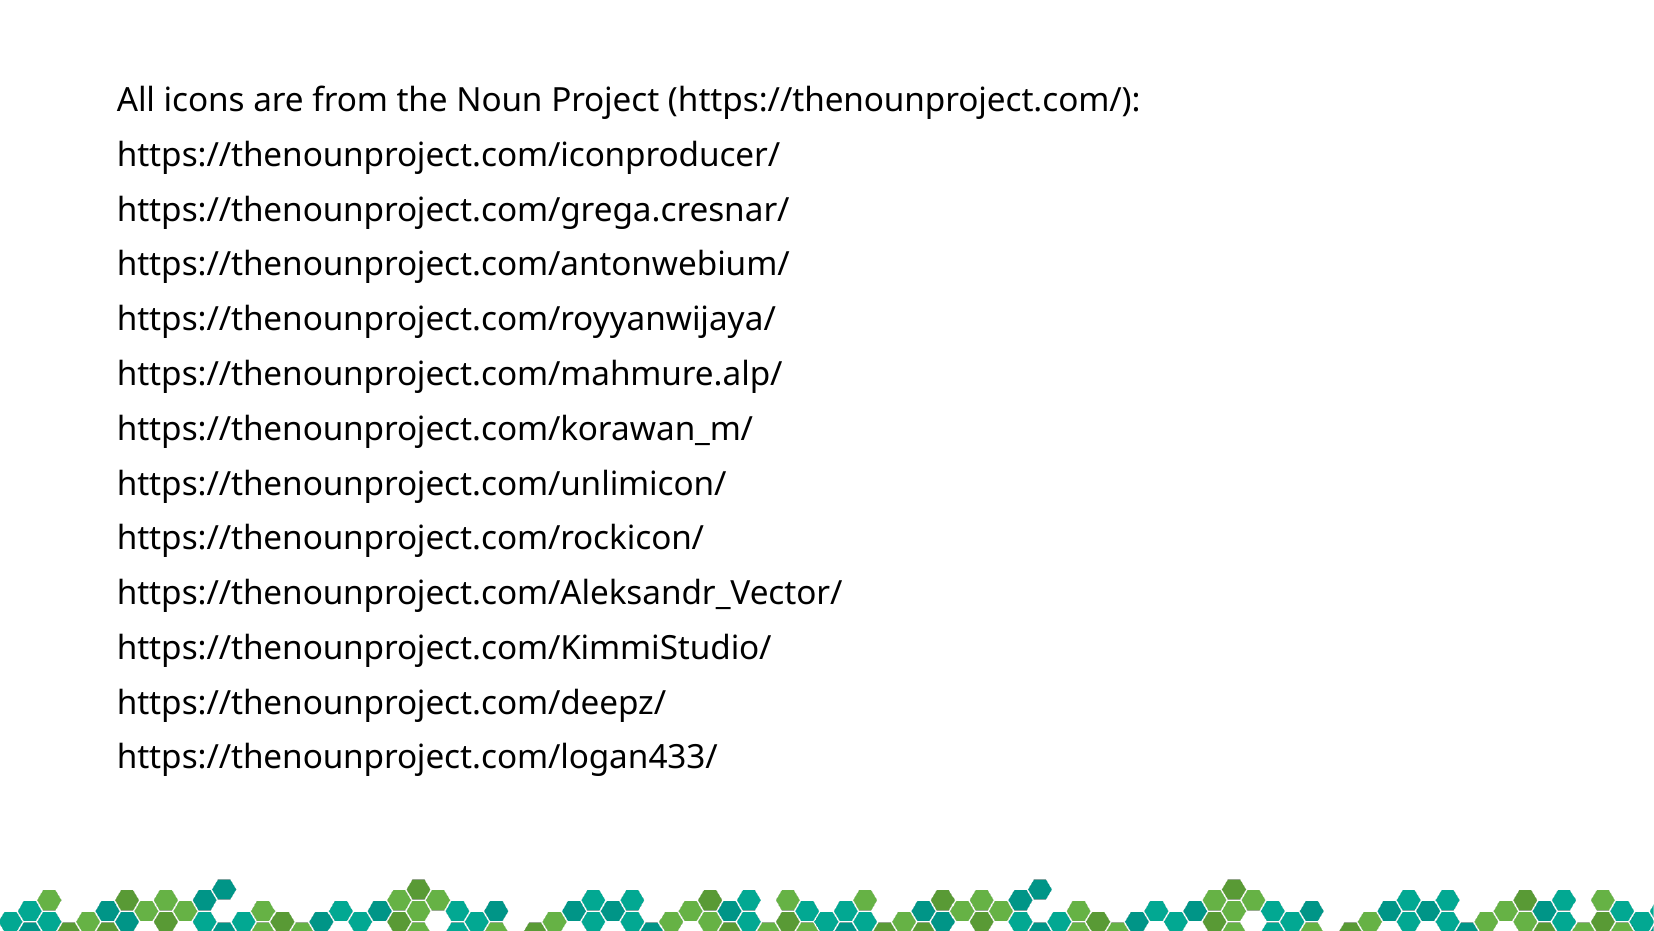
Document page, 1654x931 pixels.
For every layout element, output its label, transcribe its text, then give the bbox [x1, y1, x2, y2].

list All icons are from the Noun Project (https://thenounproject.com/): https://thenounproject.com/iconproducer/ https://thenounproject.com/grega.cresnar/ https://thenounproject.com/antonwebium/ https://thenounproject.com/royyanwijaya/ https://thenounproject.com/mahmure.alp/ https://thenounproject.com/korawan_m/ https://thenounproject.com/unlimicon/ https://thenounproject.com/rockicon/ https://thenounproject.com/Aleksandr_Vector/ https://thenounproject.com/KimmiStudio/ https://thenounproject.com/deepz/ https://thenounproject.com/logan433/ [88, 75, 1577, 793]
picture [0, 871, 1654, 931]
